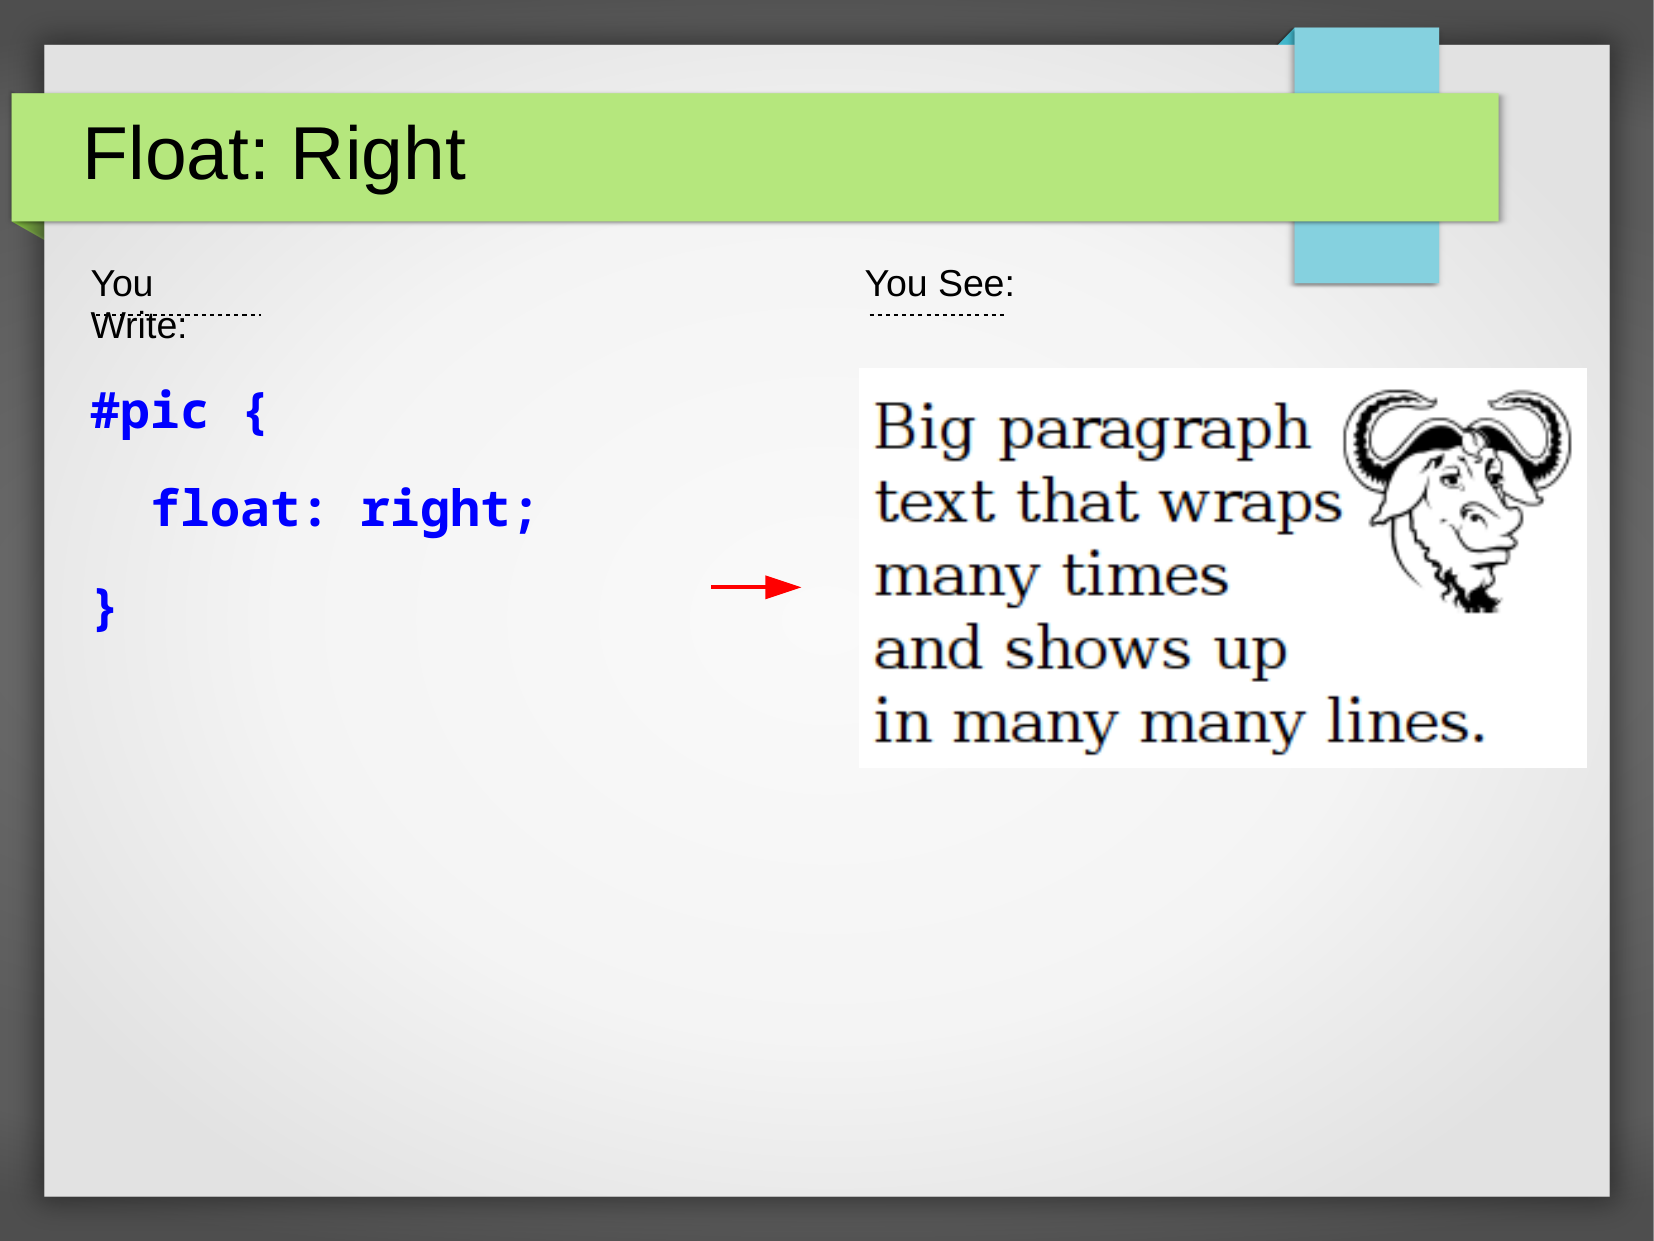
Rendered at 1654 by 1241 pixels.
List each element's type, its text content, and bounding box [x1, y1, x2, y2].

text_box You Write: [75, 255, 277, 313]
title Float: Right [82, 94, 1264, 213]
list #pic { float: right; } [90, 375, 1040, 1156]
text_box You See: [849, 255, 1030, 313]
picture [0, 0, 1654, 1241]
